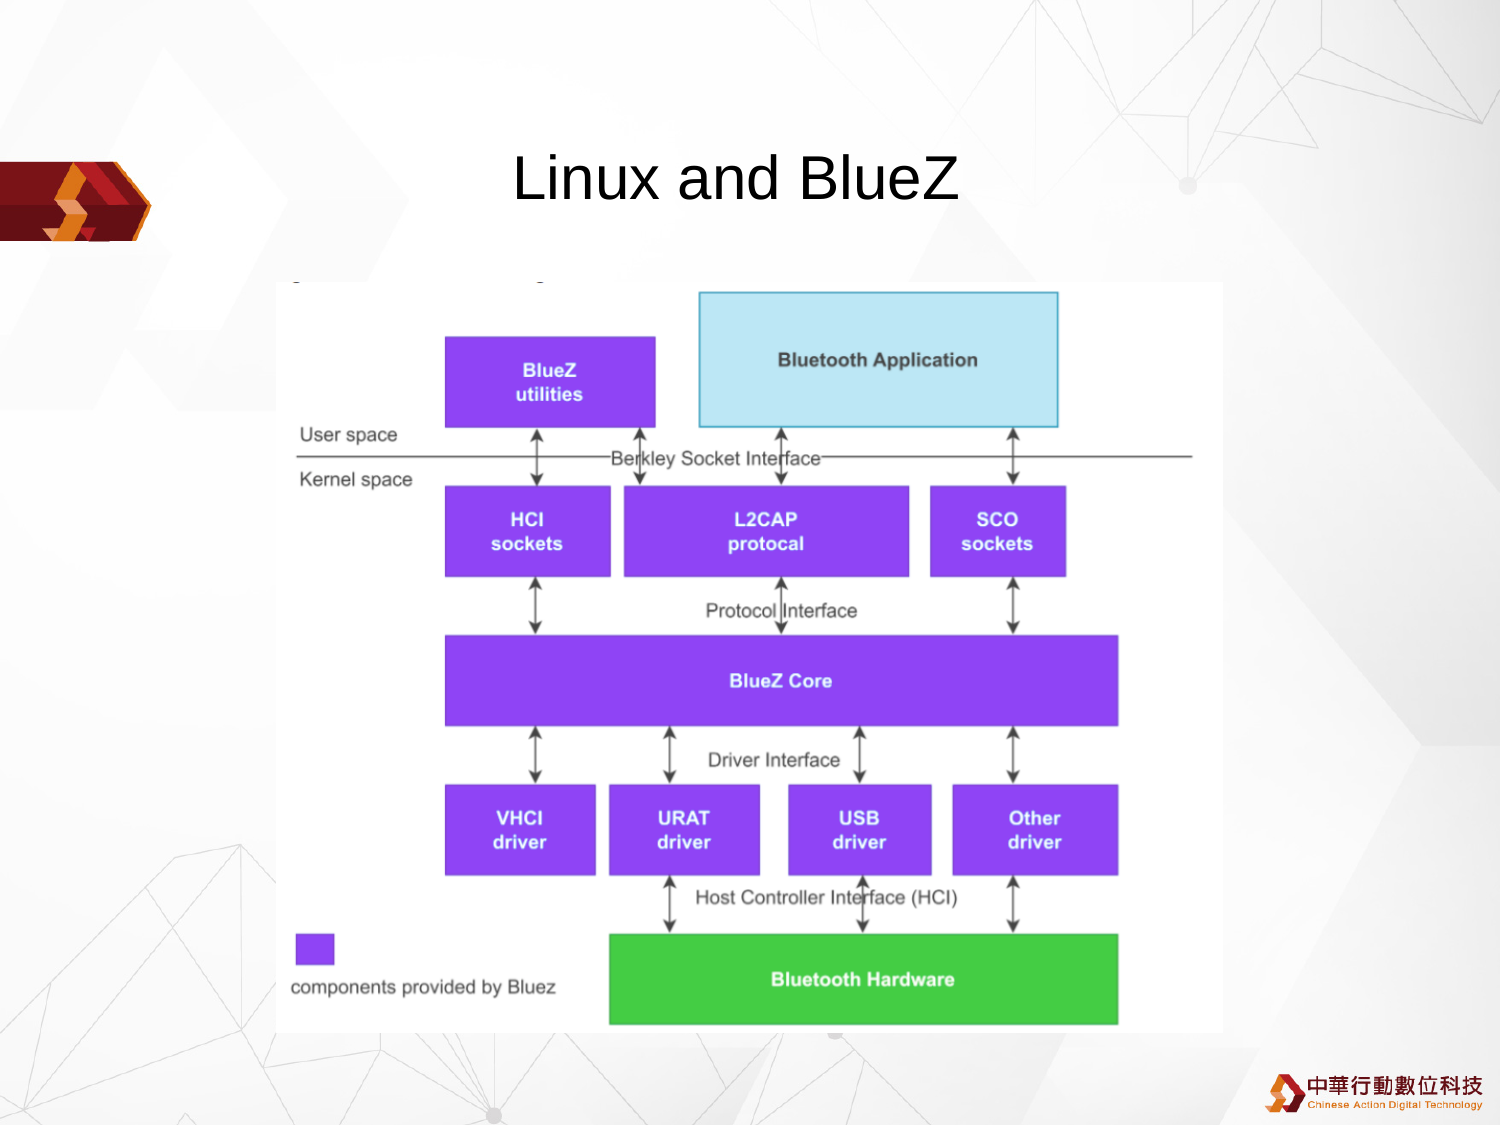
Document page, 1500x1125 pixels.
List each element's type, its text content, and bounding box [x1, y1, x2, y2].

title Linux and BlueZ [107, 101, 1367, 255]
picture [0, 0, 1500, 1125]
